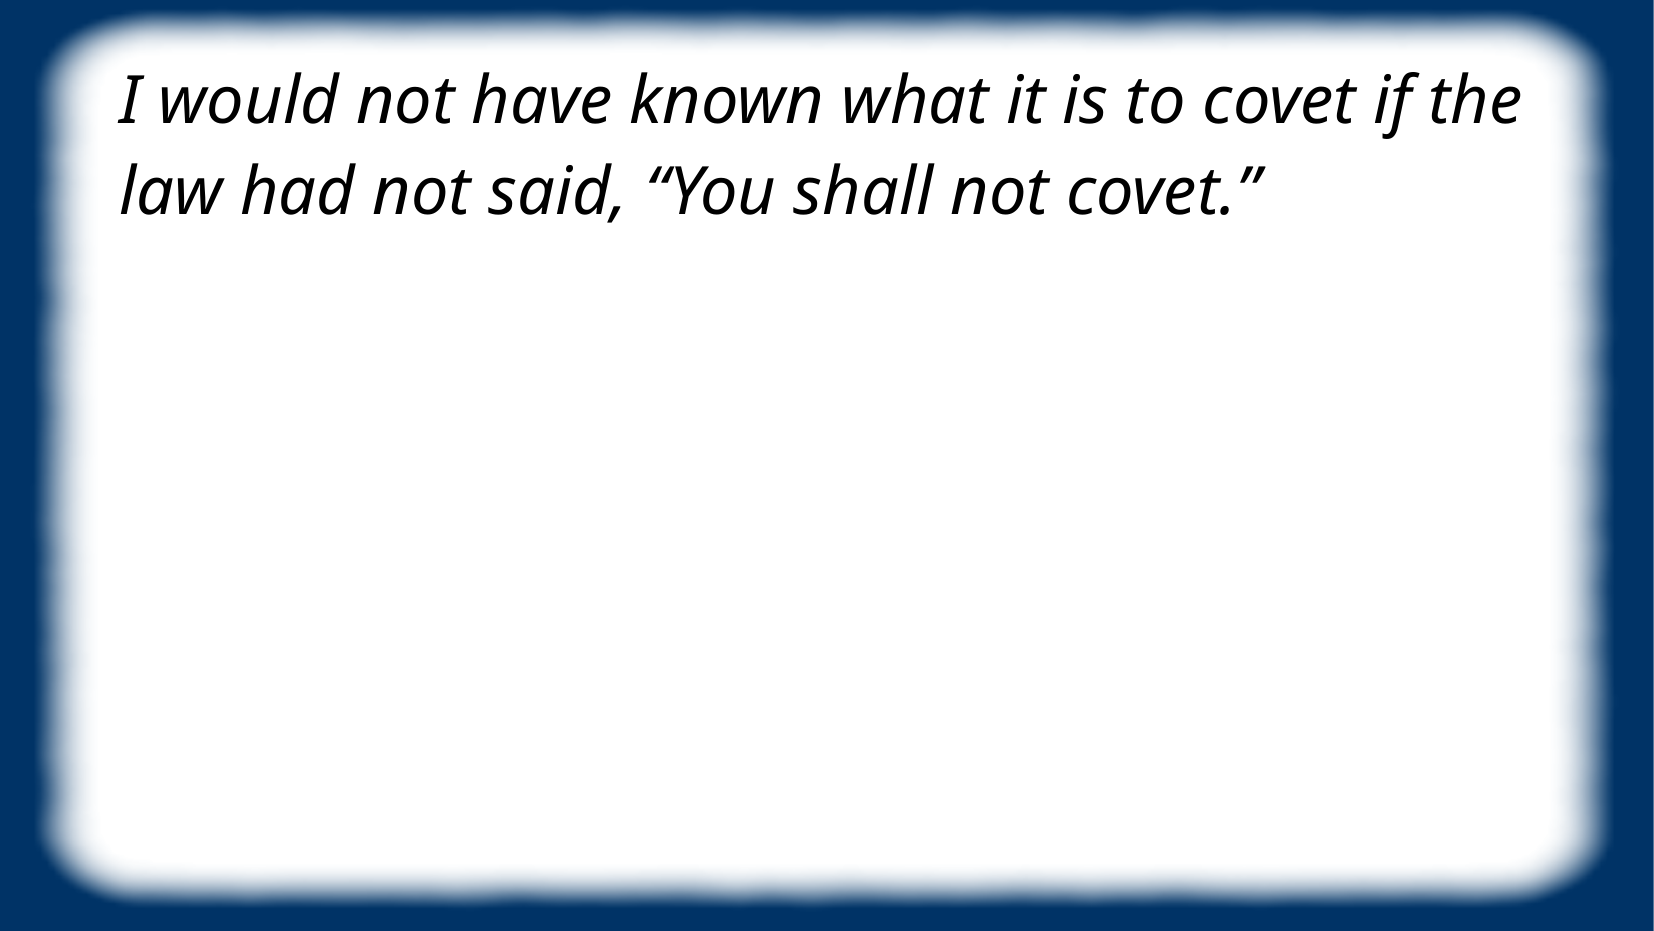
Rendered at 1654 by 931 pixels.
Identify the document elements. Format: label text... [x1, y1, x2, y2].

picture [0, 0, 1654, 931]
text_box I would not have known what it is to covet if the law had not said, “You shall not covet.” [105, 45, 1546, 238]
